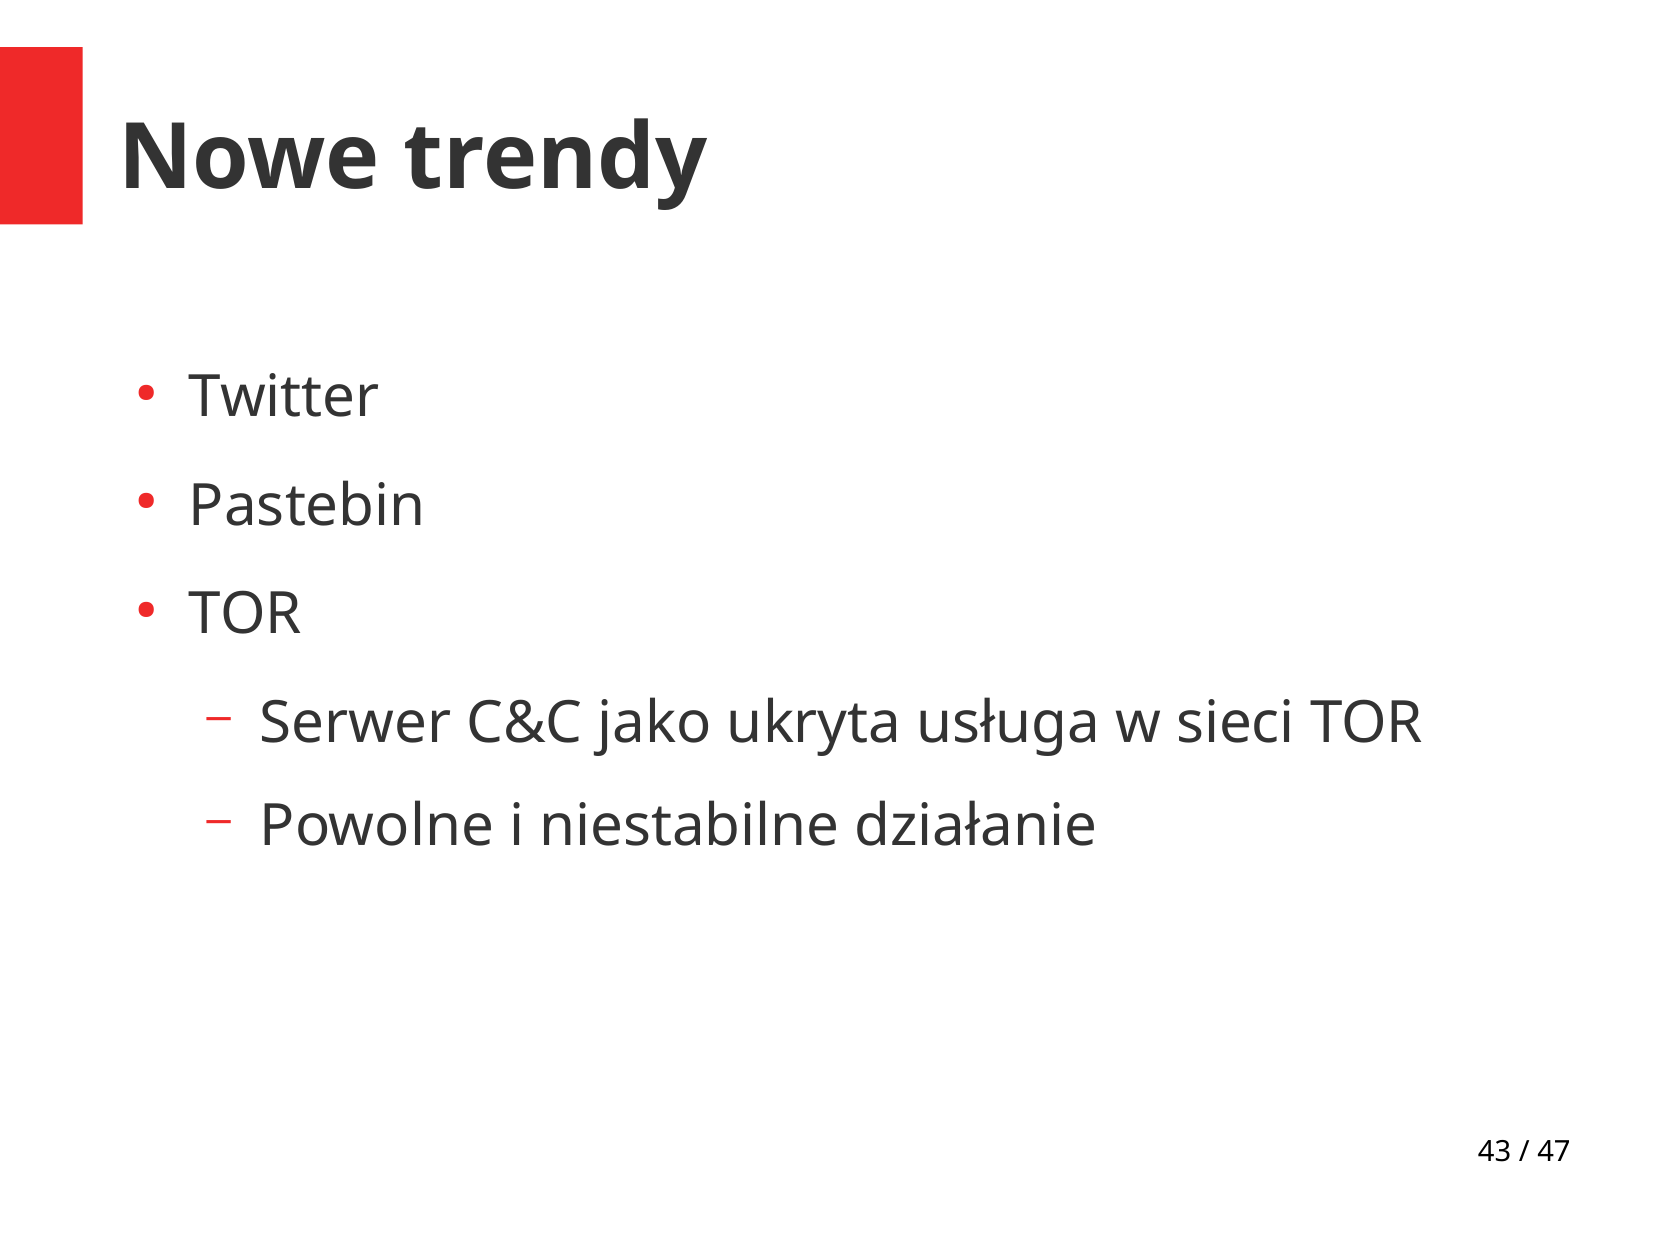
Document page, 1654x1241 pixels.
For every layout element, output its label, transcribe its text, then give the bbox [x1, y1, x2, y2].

title Nowe trendy [118, 49, 1571, 257]
list Twitter Pastebin TOR Serwer C&C jako ukryta usługa w sieci TOR Powolne i niestabilne działanie [118, 354, 1536, 1074]
